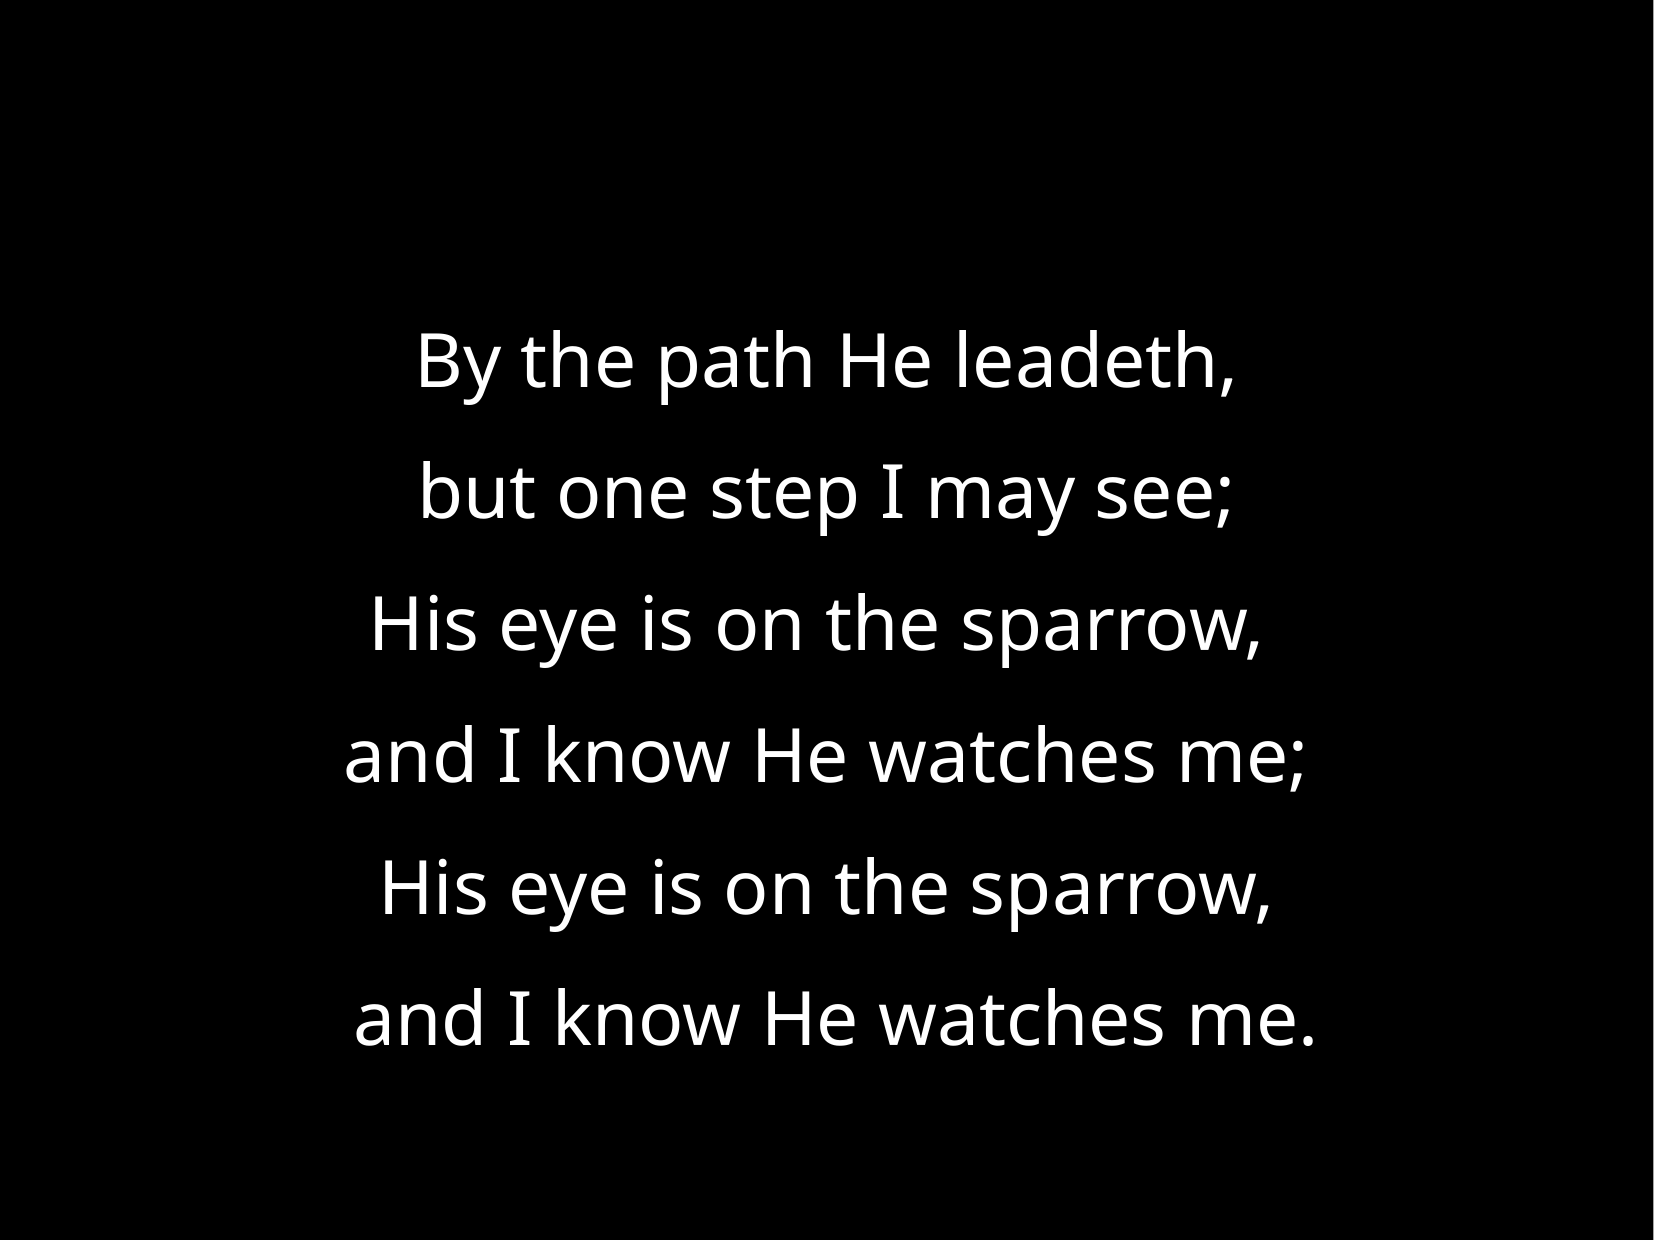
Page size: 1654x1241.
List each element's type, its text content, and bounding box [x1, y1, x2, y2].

list By the path He leadeth, but one step I may see; His eye is on the sparrow, and I know He watches me; His eye is on the sparrow, and I know He watches me. [0, 307, 1654, 1229]
